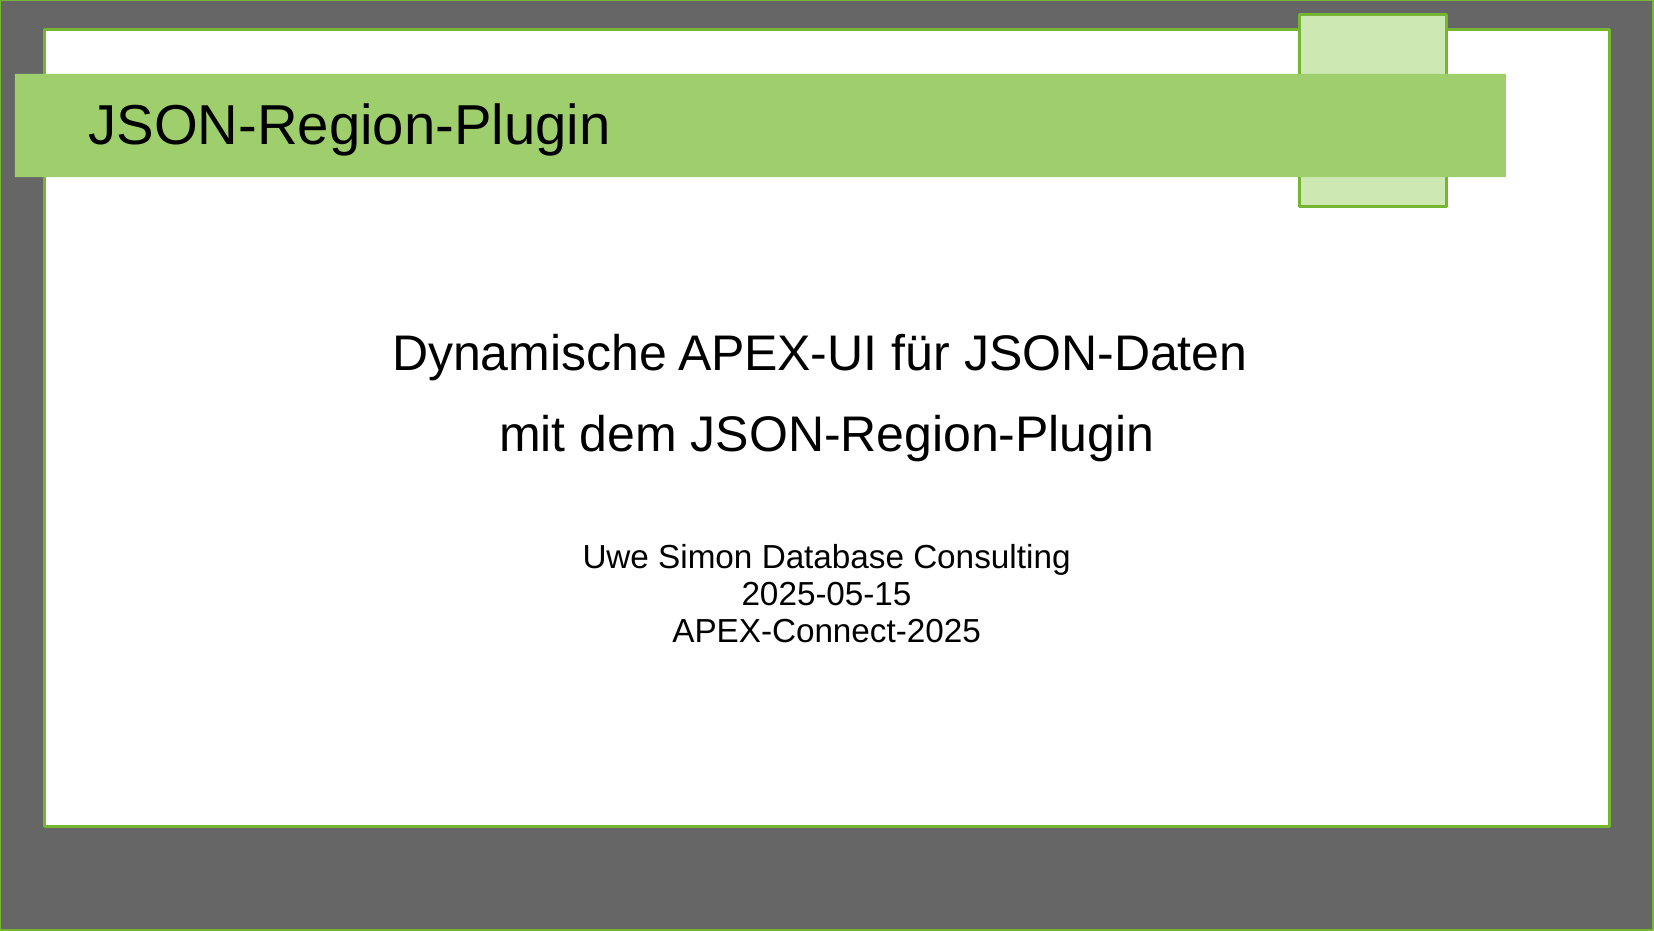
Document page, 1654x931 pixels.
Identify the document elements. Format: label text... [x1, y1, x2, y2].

title JSON-Region-Plugin [88, 73, 1506, 178]
subtitle Dynamische APEX-UI für JSON-Daten mit dem JSON-Region-Plugin Uwe Simon Database Consulting 2025-05-15 APEX-Connect-2025 [82, 217, 1571, 758]
